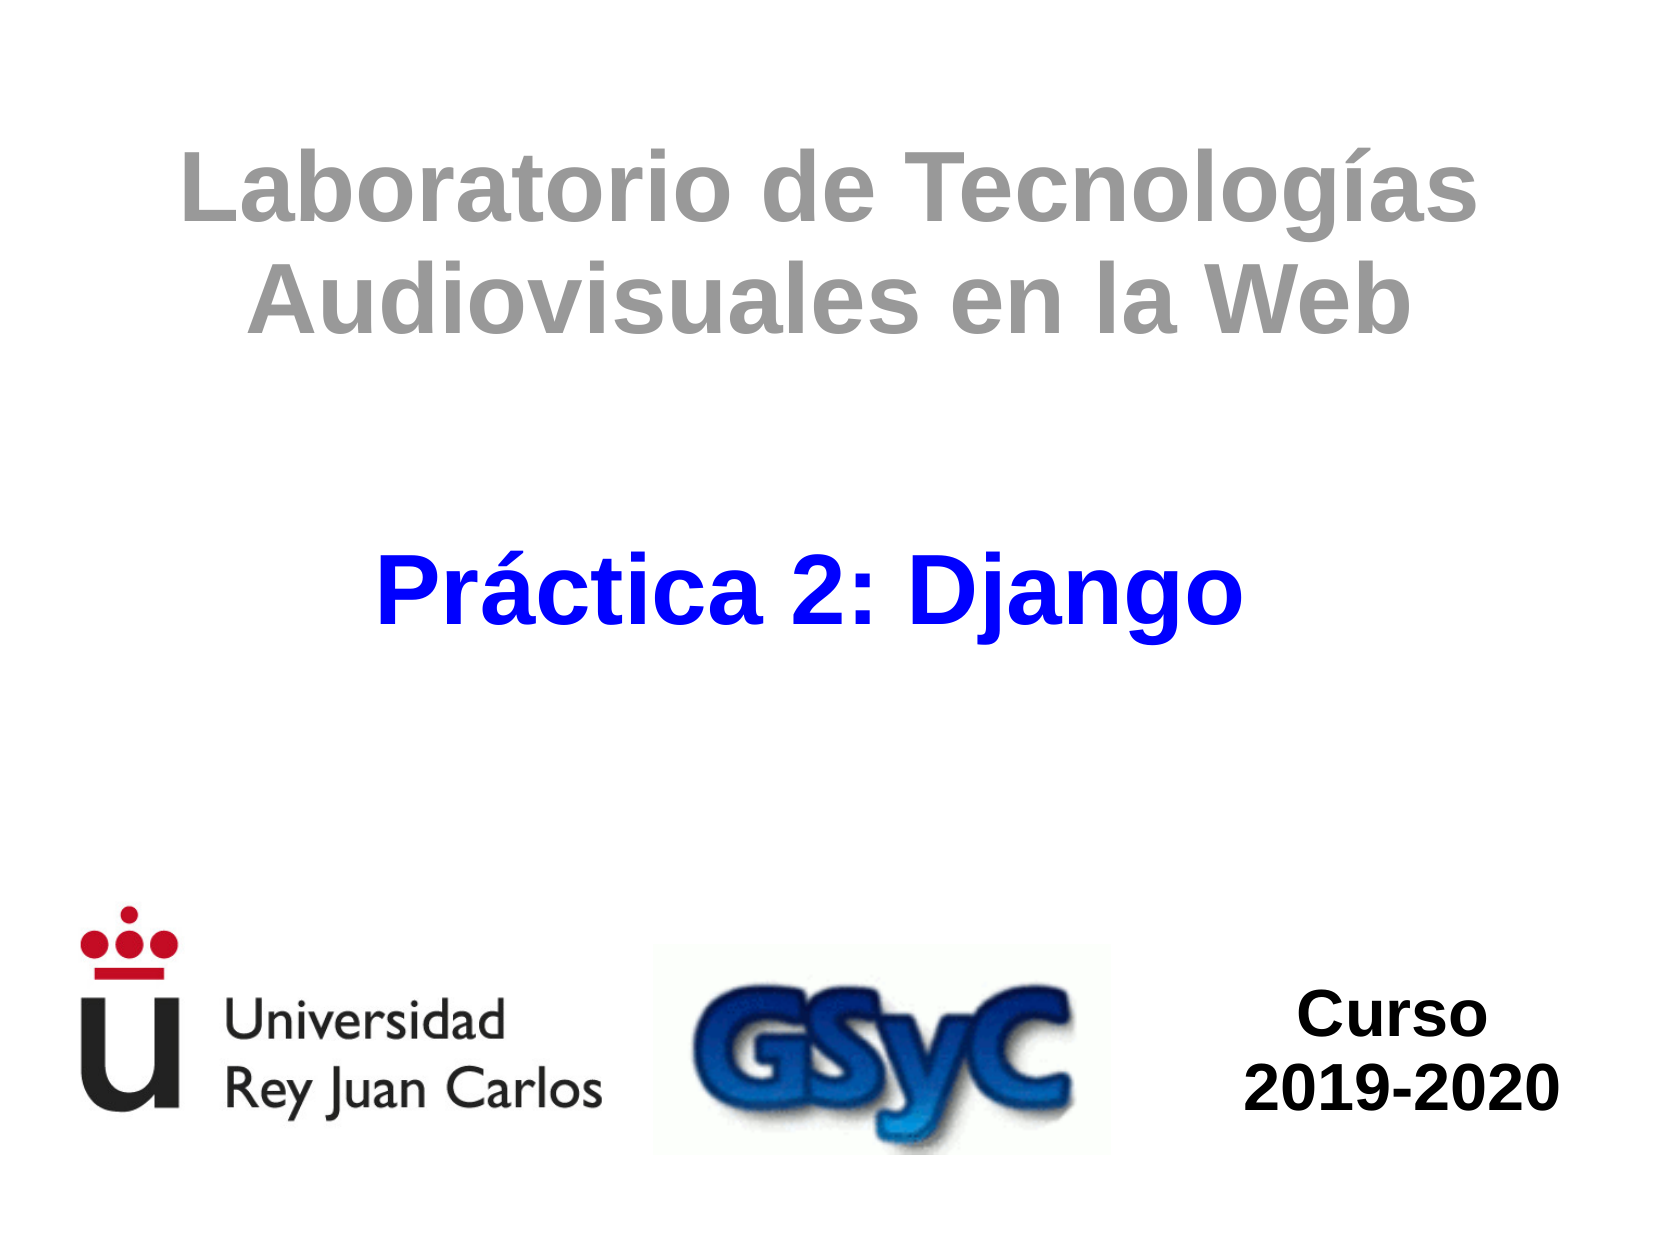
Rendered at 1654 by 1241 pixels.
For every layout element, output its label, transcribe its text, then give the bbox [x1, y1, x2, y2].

picture [46, 884, 631, 1141]
title Laboratorio de Tecnologías Audiovisuales en la Web [144, 75, 1516, 411]
title Curso 2019-2020 [1200, 975, 1606, 1126]
picture [653, 944, 1111, 1156]
title Práctica 2: Django [135, 489, 1486, 691]
